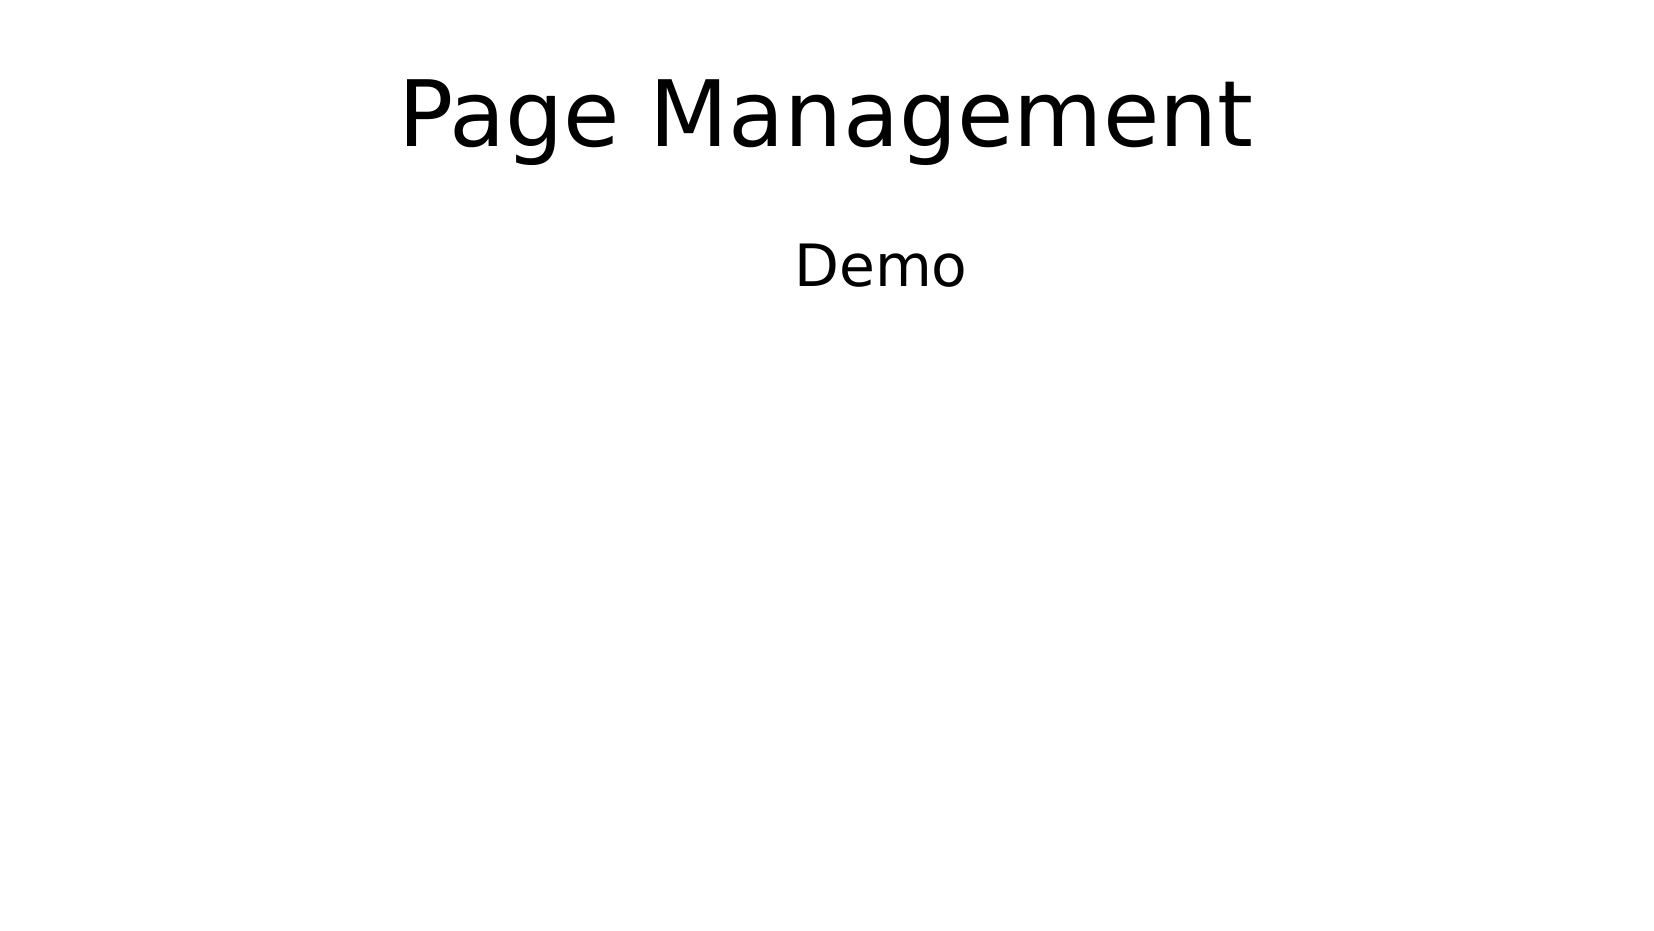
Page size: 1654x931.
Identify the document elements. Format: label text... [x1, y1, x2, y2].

title Page Management [82, 37, 1571, 193]
text_box Demo [780, 225, 1021, 308]
